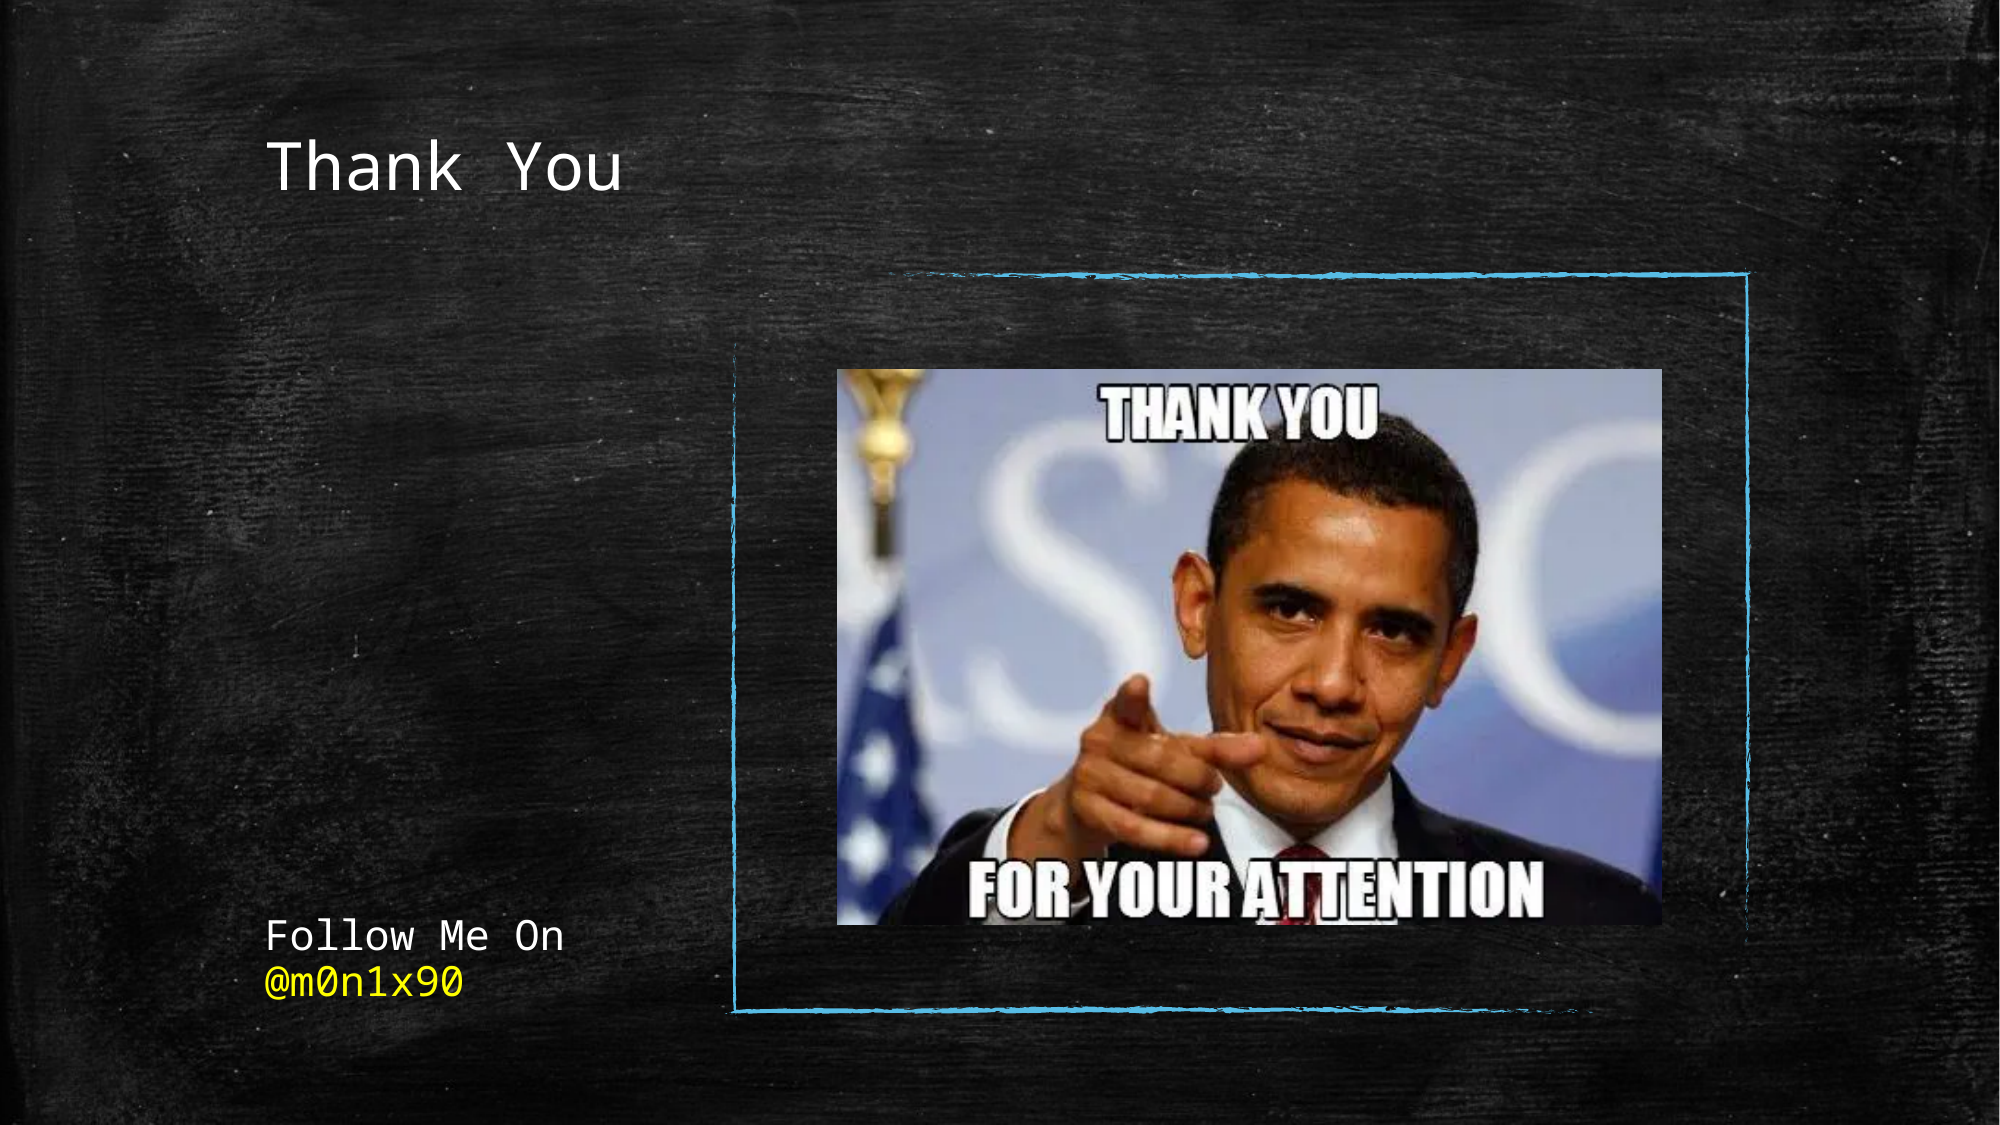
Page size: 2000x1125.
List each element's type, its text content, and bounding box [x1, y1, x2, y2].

title Thank You [249, 45, 1750, 213]
list Follow Me On @m0n1x90 [249, 562, 700, 1013]
picture [837, 370, 1662, 925]
